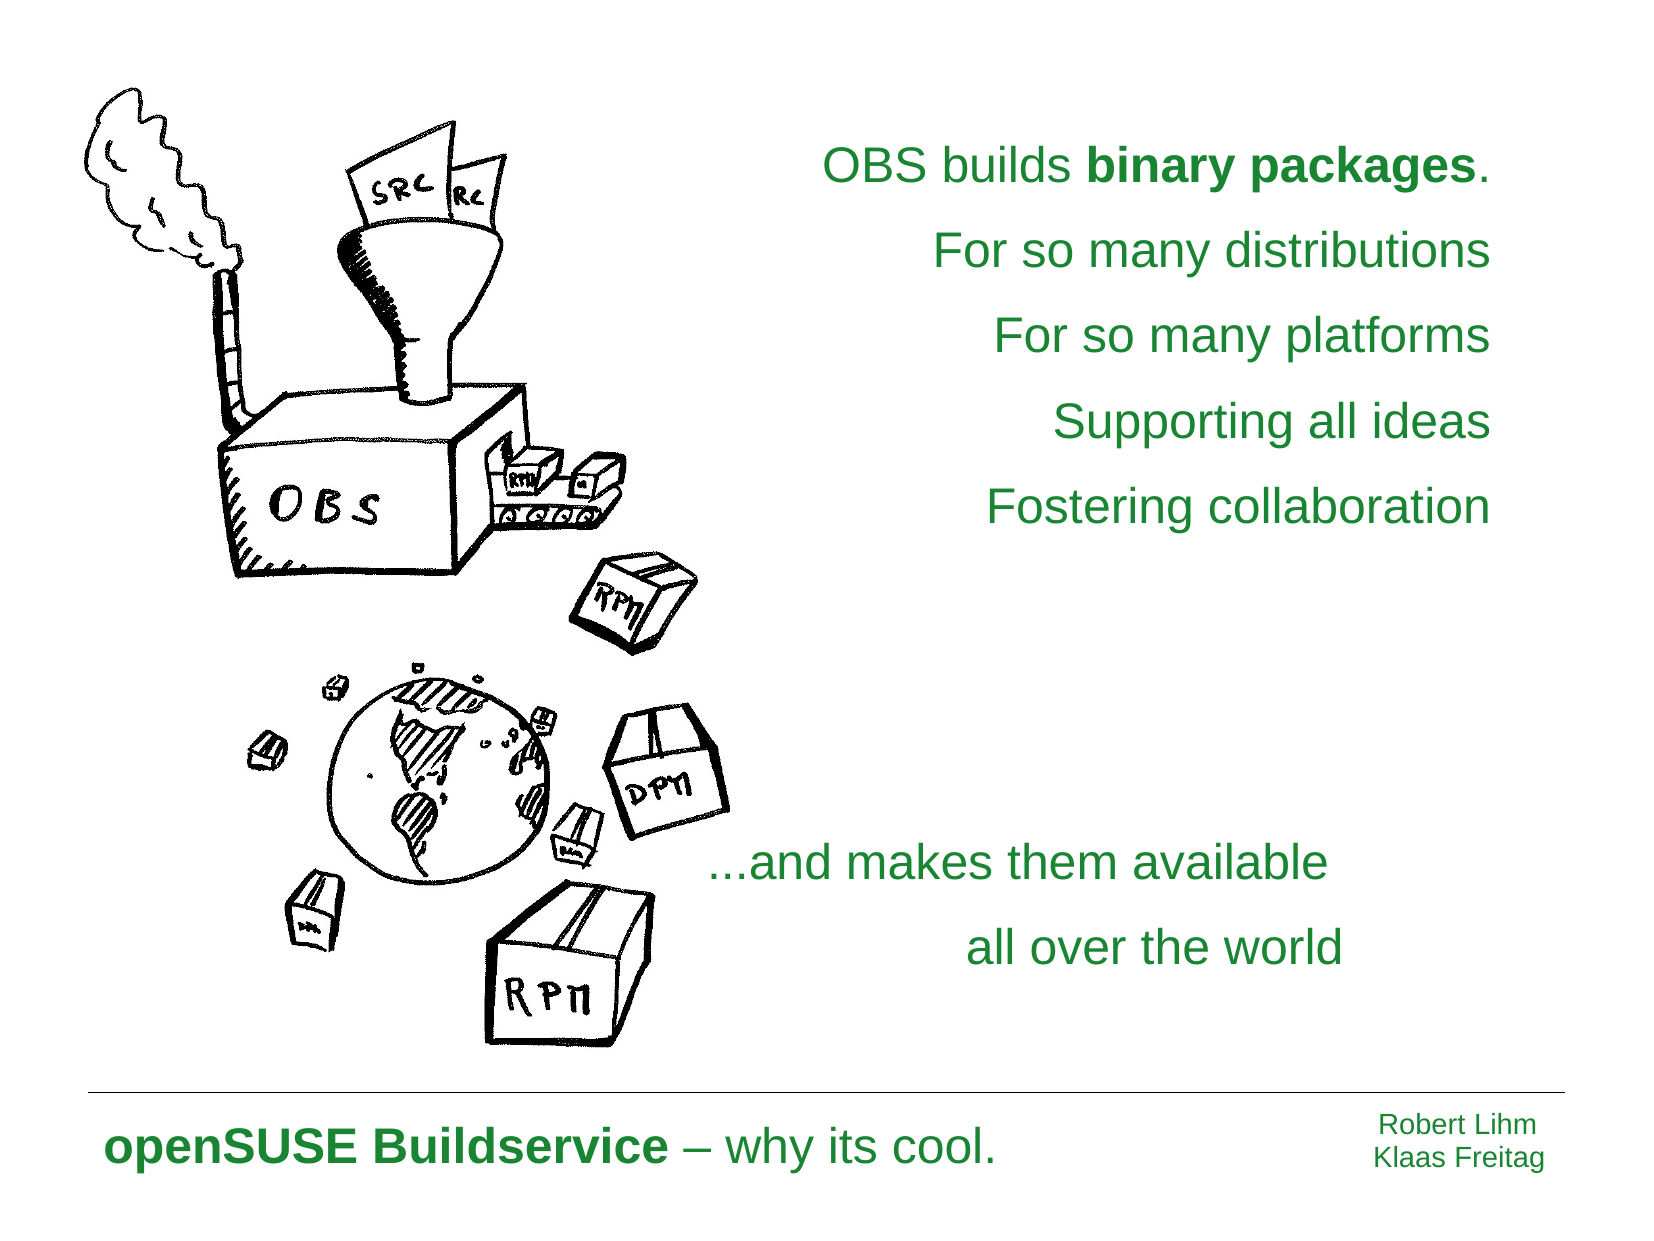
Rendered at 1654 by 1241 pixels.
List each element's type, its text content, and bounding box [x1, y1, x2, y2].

text_box Robert Lihm Klaas Freitag [1358, 1100, 1565, 1182]
text_box openSUSE Buildservice – why its cool. [88, 1110, 1123, 1182]
text_box ...and makes them available all over the world [295, 826, 1359, 1081]
text_box OBS builds binary packages. For so many distributions For so many platforms Supporting all ideas Fostering collaboration [738, 129, 1506, 709]
picture [60, 58, 739, 1077]
